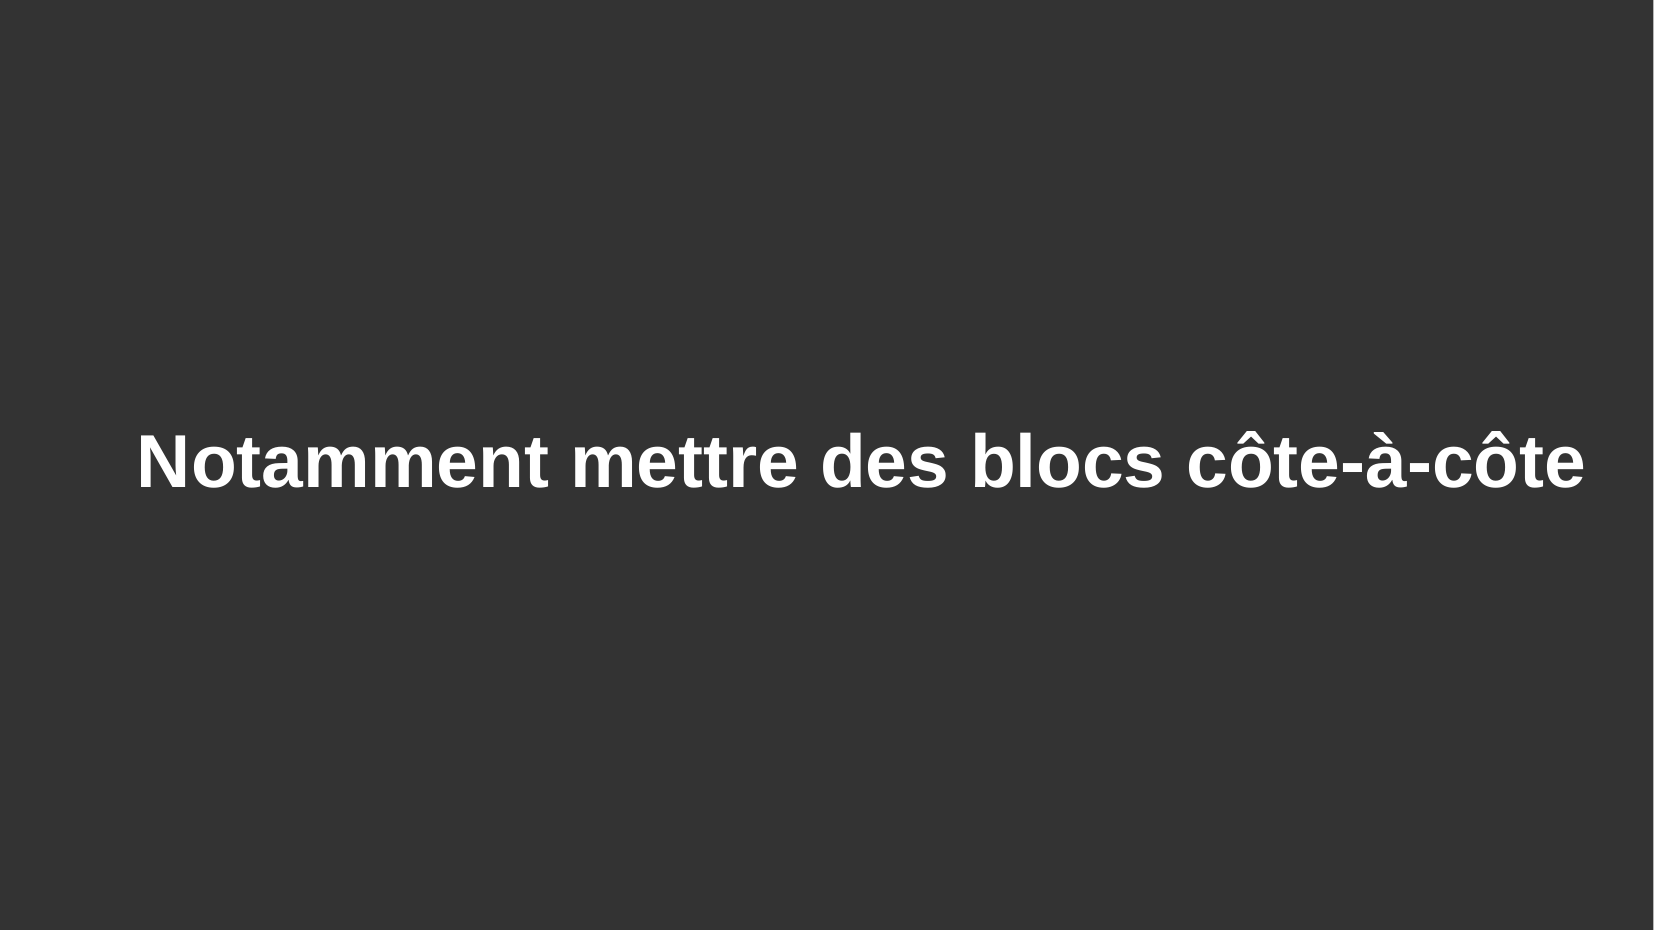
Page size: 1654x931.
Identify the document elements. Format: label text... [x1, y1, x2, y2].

list Notamment mettre des blocs côte-à-côte [0, 419, 1654, 511]
